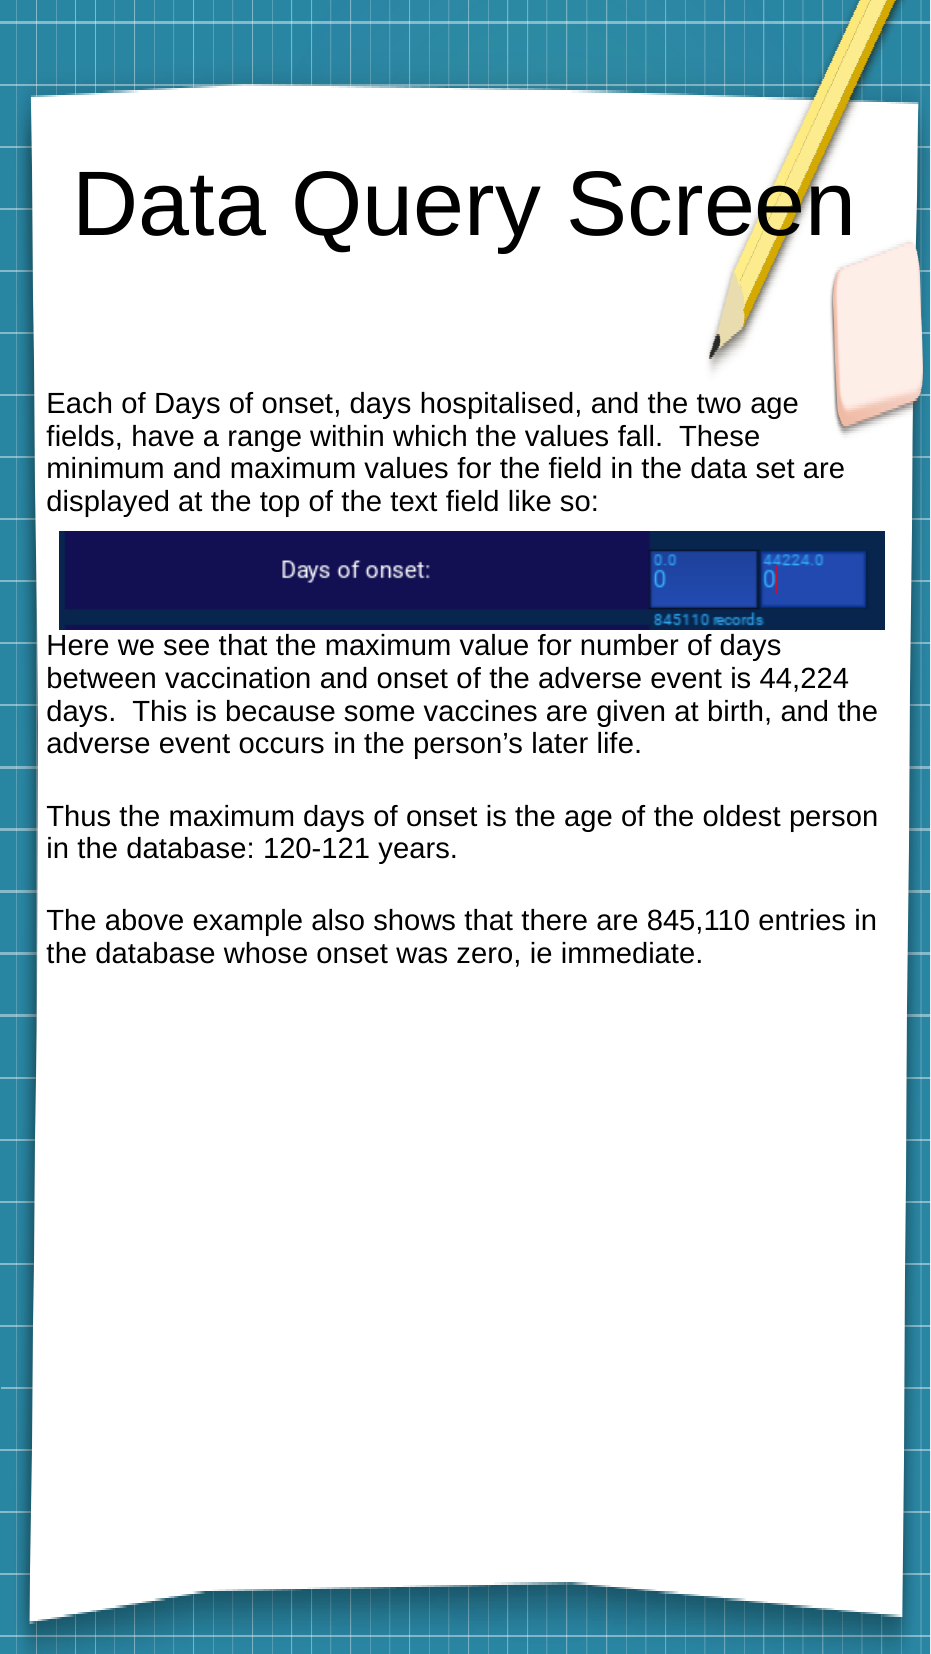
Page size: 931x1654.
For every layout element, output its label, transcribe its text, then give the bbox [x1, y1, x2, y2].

title Data Query Screen [46, 65, 884, 342]
list Each of Days of onset, days hospitalised, and the two age fields, have a range within which the values fall. These minimum and maximum values for the field in the data set are displayed at the top of the text field like so: Here we see that the maximum value for number of days between vaccination and onset of the adverse event is 44,224 days. This is because some vaccines are given at birth, and the adverse event occurs in the person’s later life. Thus the maximum days of onset is the age of the oldest person in the database: 120-121 years. The above example also shows that there are 845,110 entries in the database whose onset was zero, ie immediate. [46, 386, 884, 1346]
picture [0, 0, 931, 1654]
